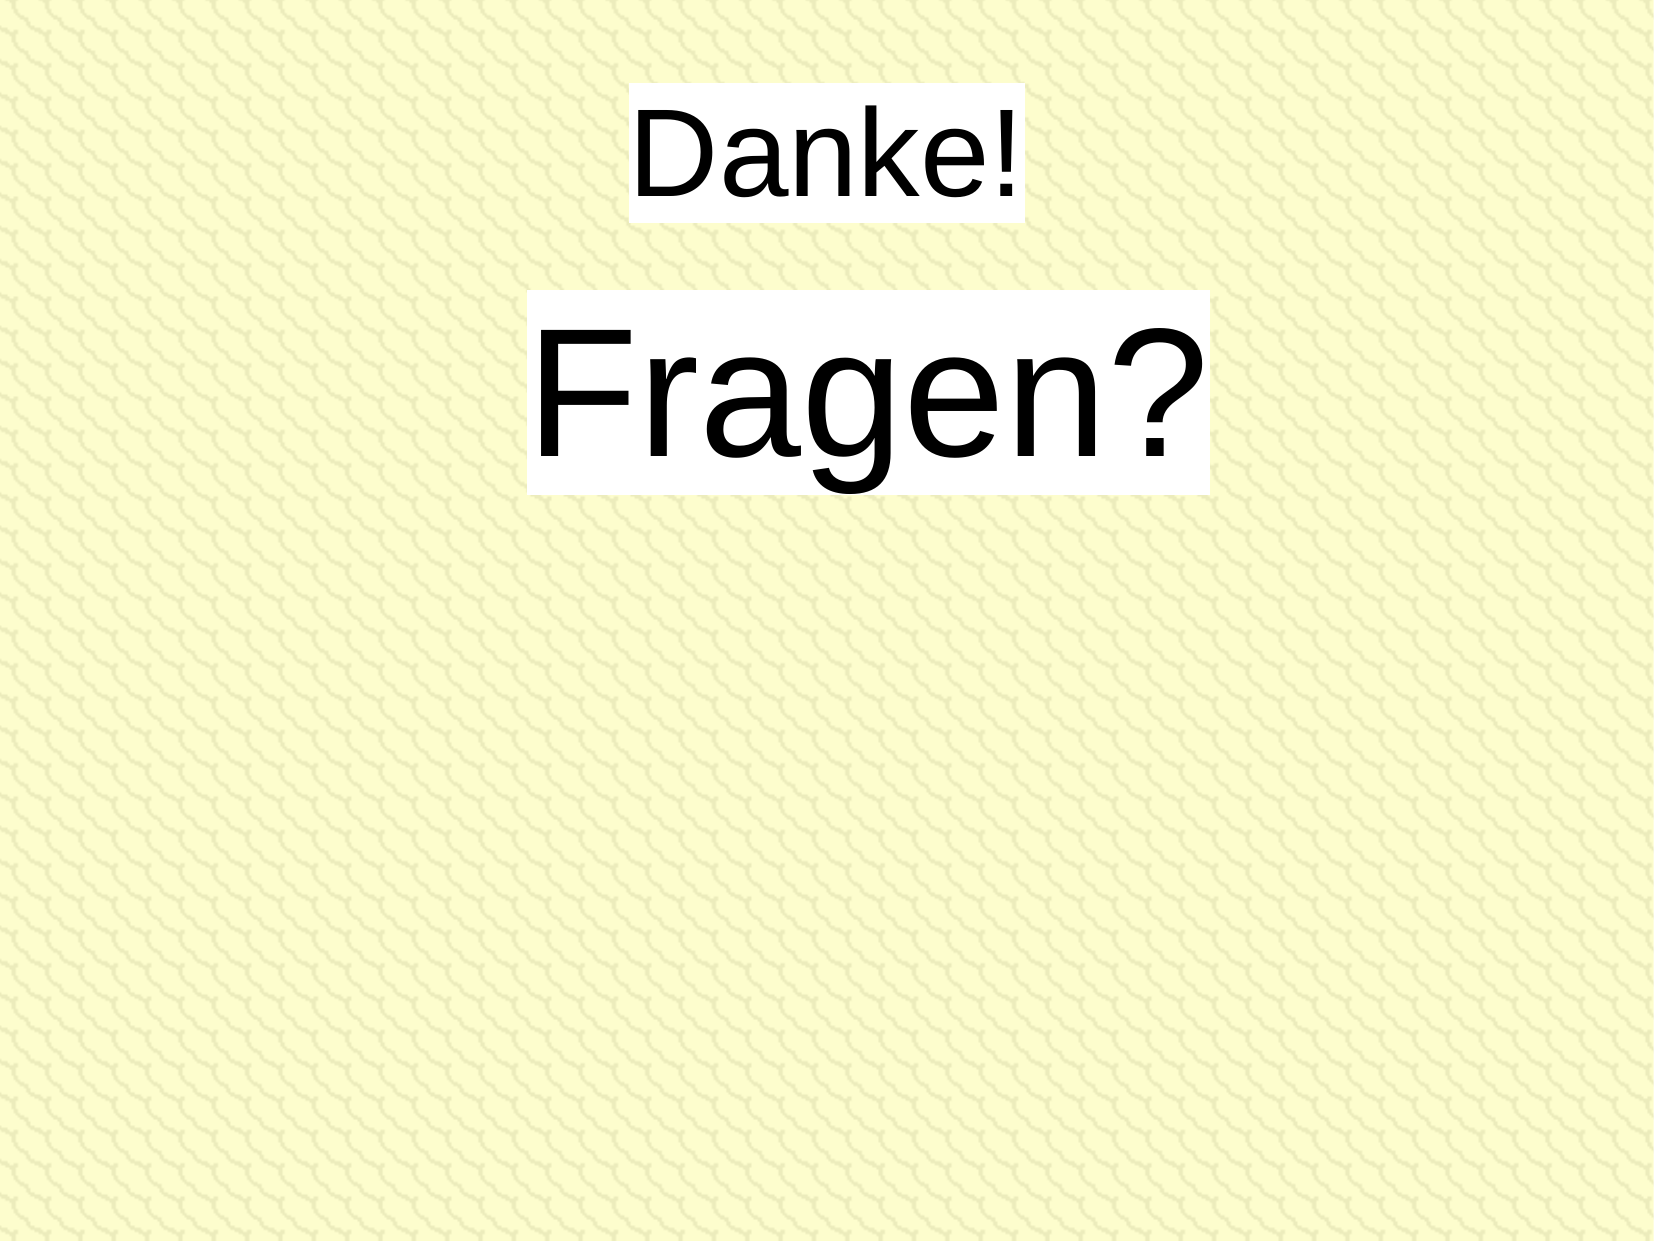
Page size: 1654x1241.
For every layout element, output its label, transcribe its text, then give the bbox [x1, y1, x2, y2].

picture [0, 0, 1654, 1241]
list Fragen? [82, 290, 1571, 1010]
title Danke! [82, 49, 1571, 257]
